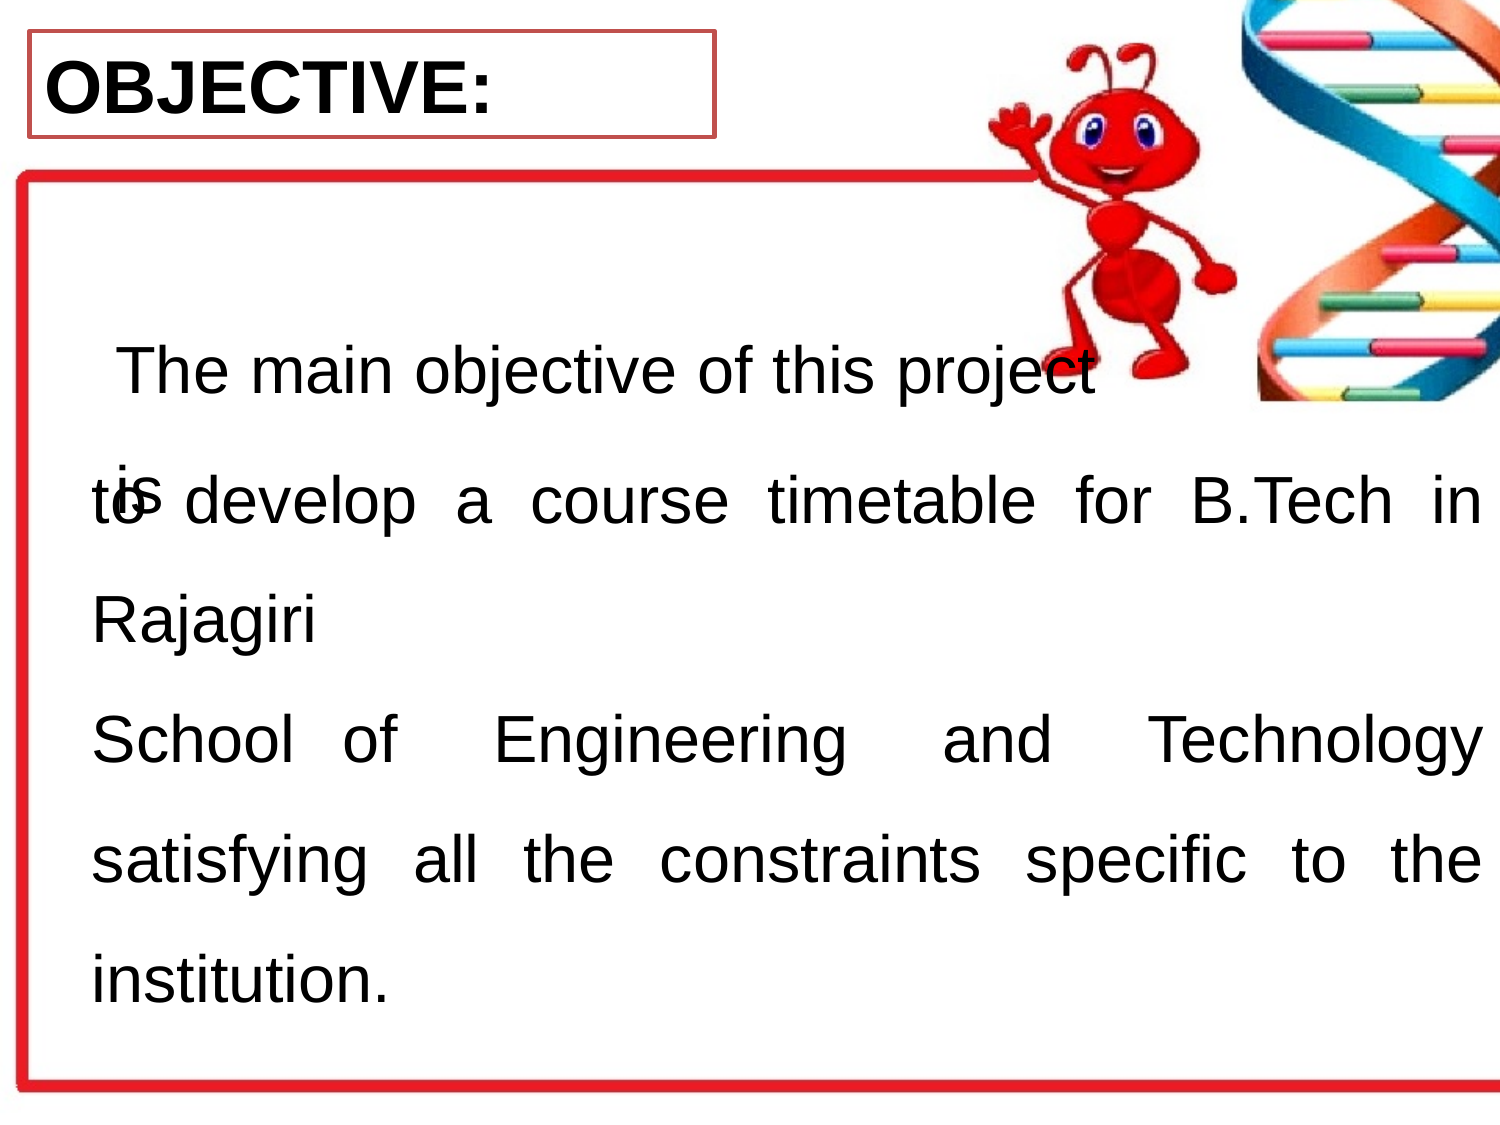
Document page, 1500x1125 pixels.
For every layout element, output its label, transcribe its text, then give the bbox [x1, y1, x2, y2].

text_box OBJECTIVE: [29, 30, 715, 137]
text_box The main objective of this project is [100, 278, 1112, 406]
picture [0, 0, 1500, 1125]
text_box to develop a course timetable for B.Tech in Rajagiri School of Engineering and Technology satisfying all the constraints specific to the institution. [76, 408, 1500, 788]
